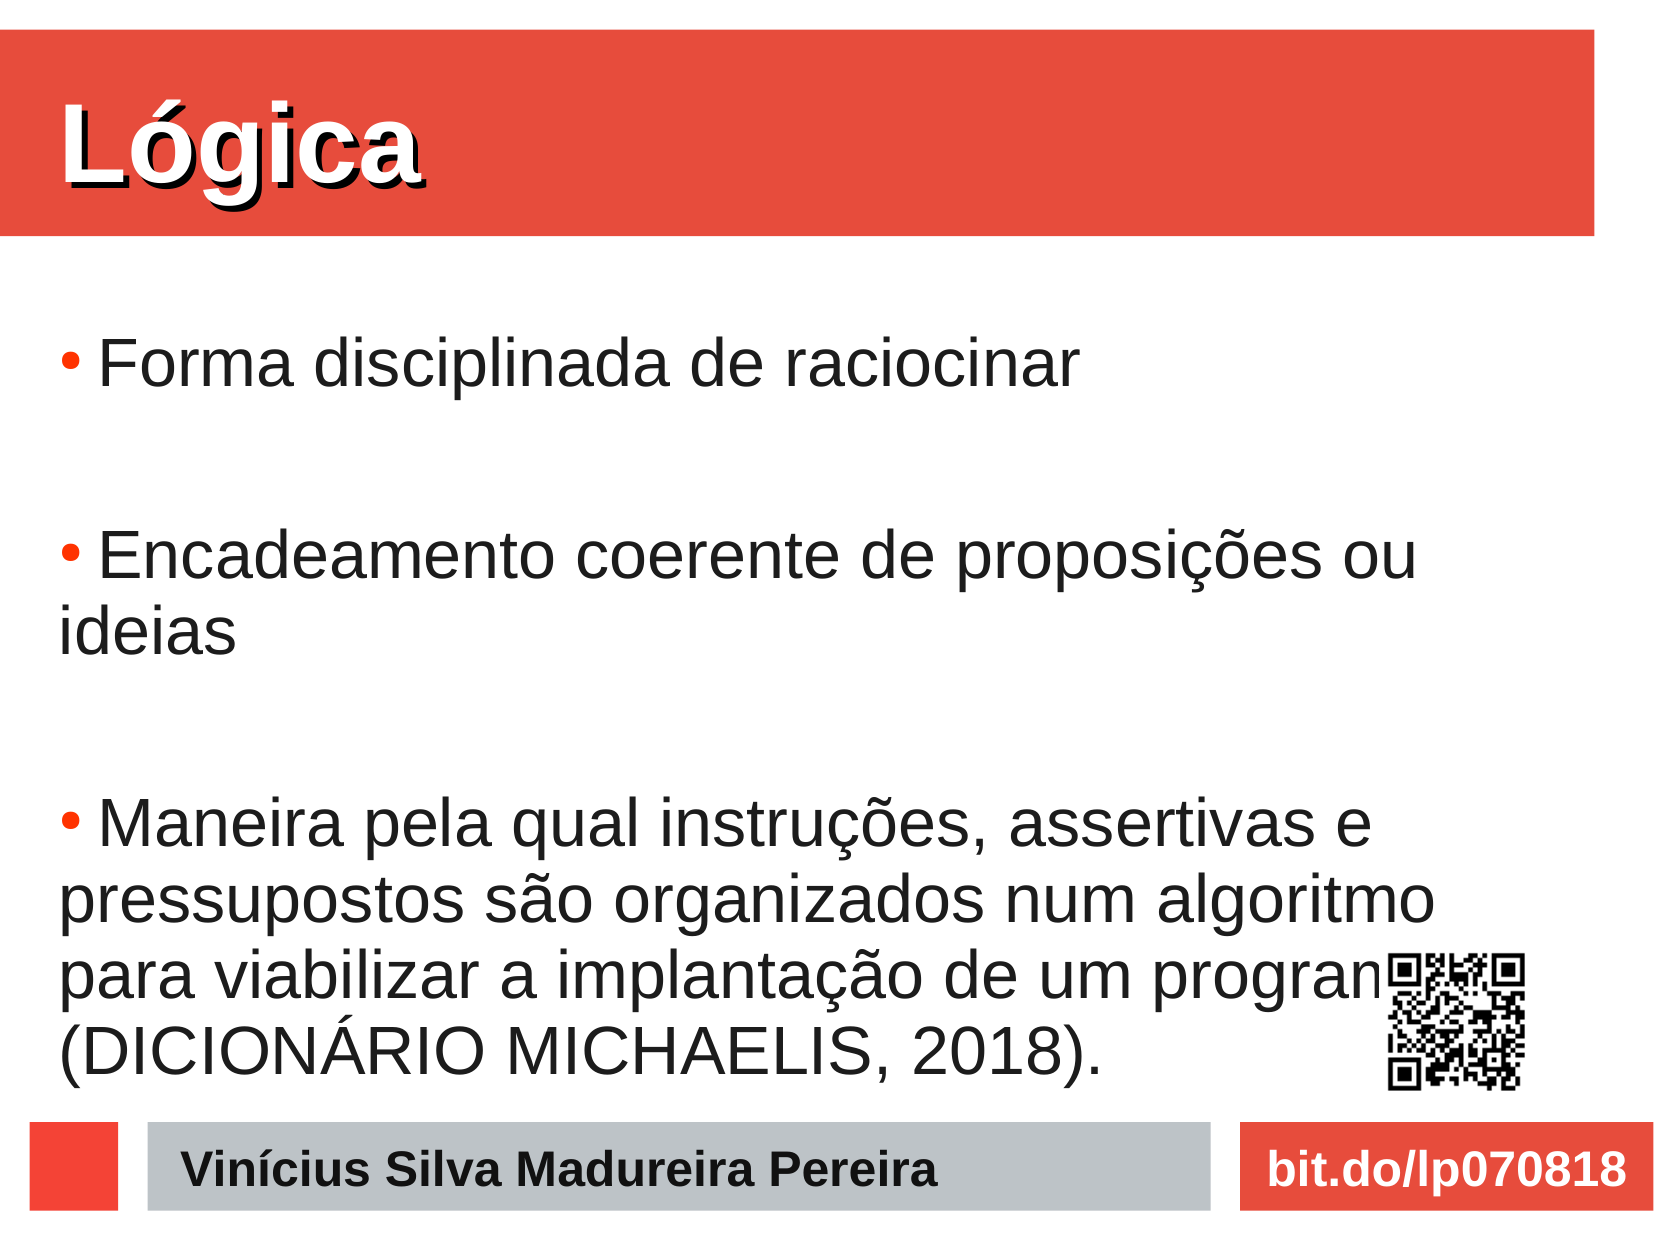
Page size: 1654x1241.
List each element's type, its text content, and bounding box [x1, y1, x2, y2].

list Forma disciplinada de raciocinar Encadeamento coerente de proposições ou ideias Maneira pela qual instruções, assertivas e pressupostos são organizados num algoritmo para viabilizar a implantação de um programa (DICIONÁRIO MICHAELIS, 2018). [59, 324, 1565, 1093]
title Lógica [59, 59, 1595, 207]
text_box bit.do/lp070818 [1228, 1133, 1654, 1205]
picture [1379, 944, 1536, 1102]
text_box Vinícius Silva Madureira Pereira [165, 1133, 1170, 1205]
